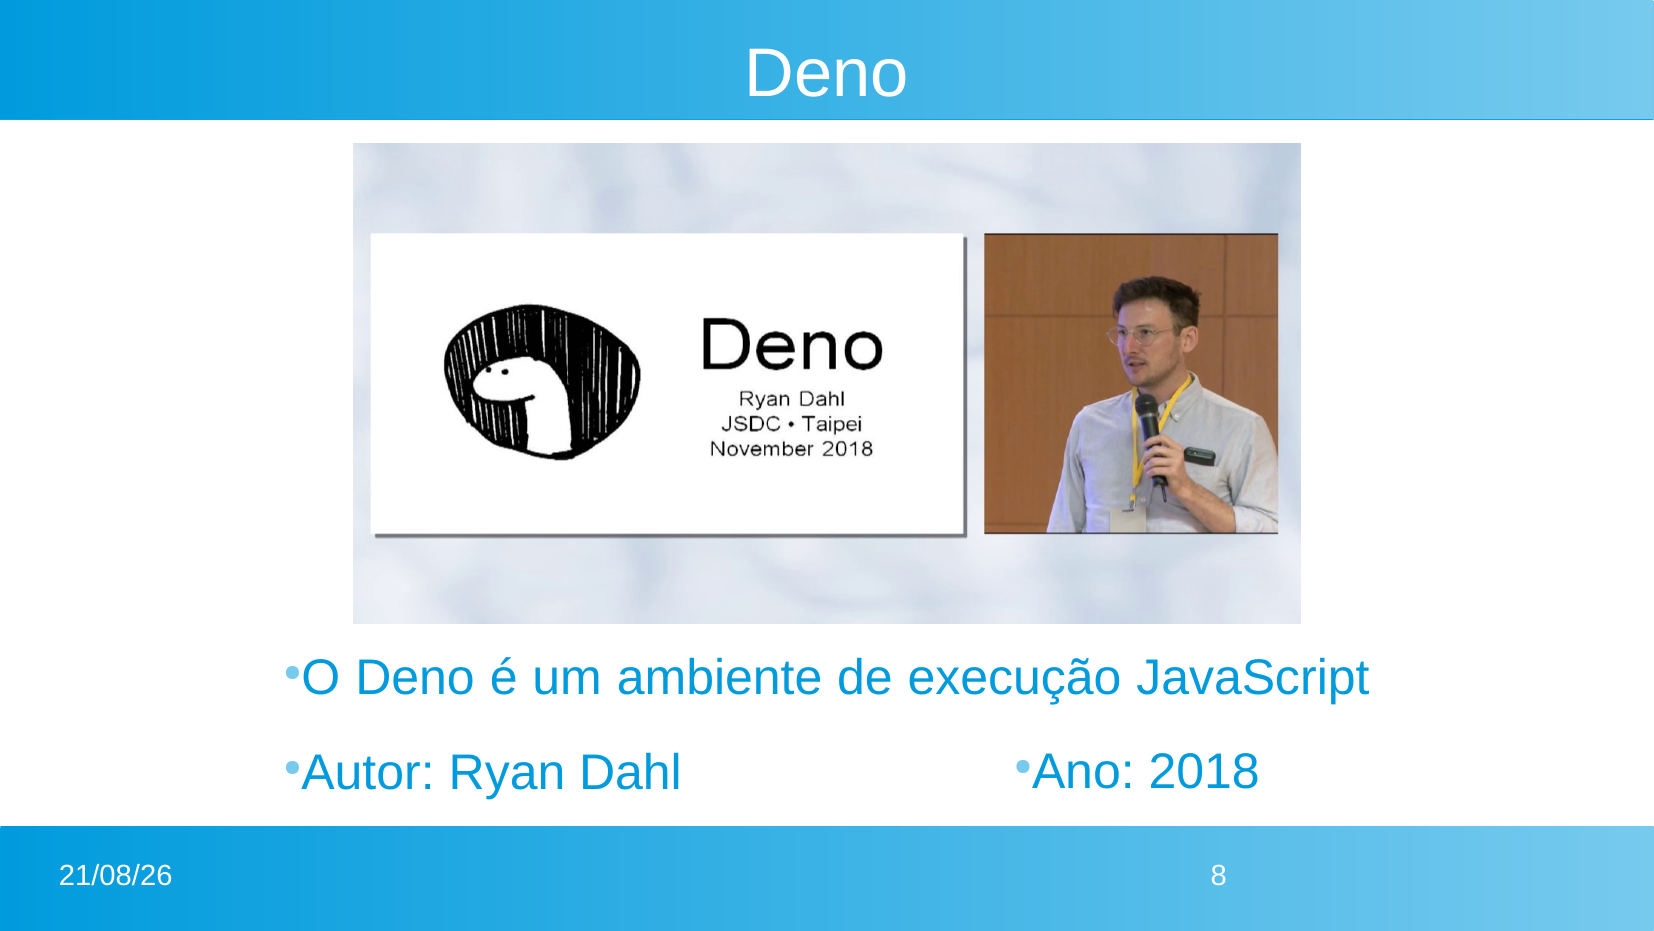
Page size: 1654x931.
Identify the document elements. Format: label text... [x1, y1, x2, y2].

text_box [59, 856, 443, 916]
text_box [1210, 856, 1595, 916]
list Ano: 2018 [1014, 738, 1371, 807]
list O Deno é um ambiente de execução JavaScript Autor: Ryan Dahl [283, 644, 1371, 807]
picture [353, 143, 1301, 624]
title Deno [59, 27, 1595, 111]
